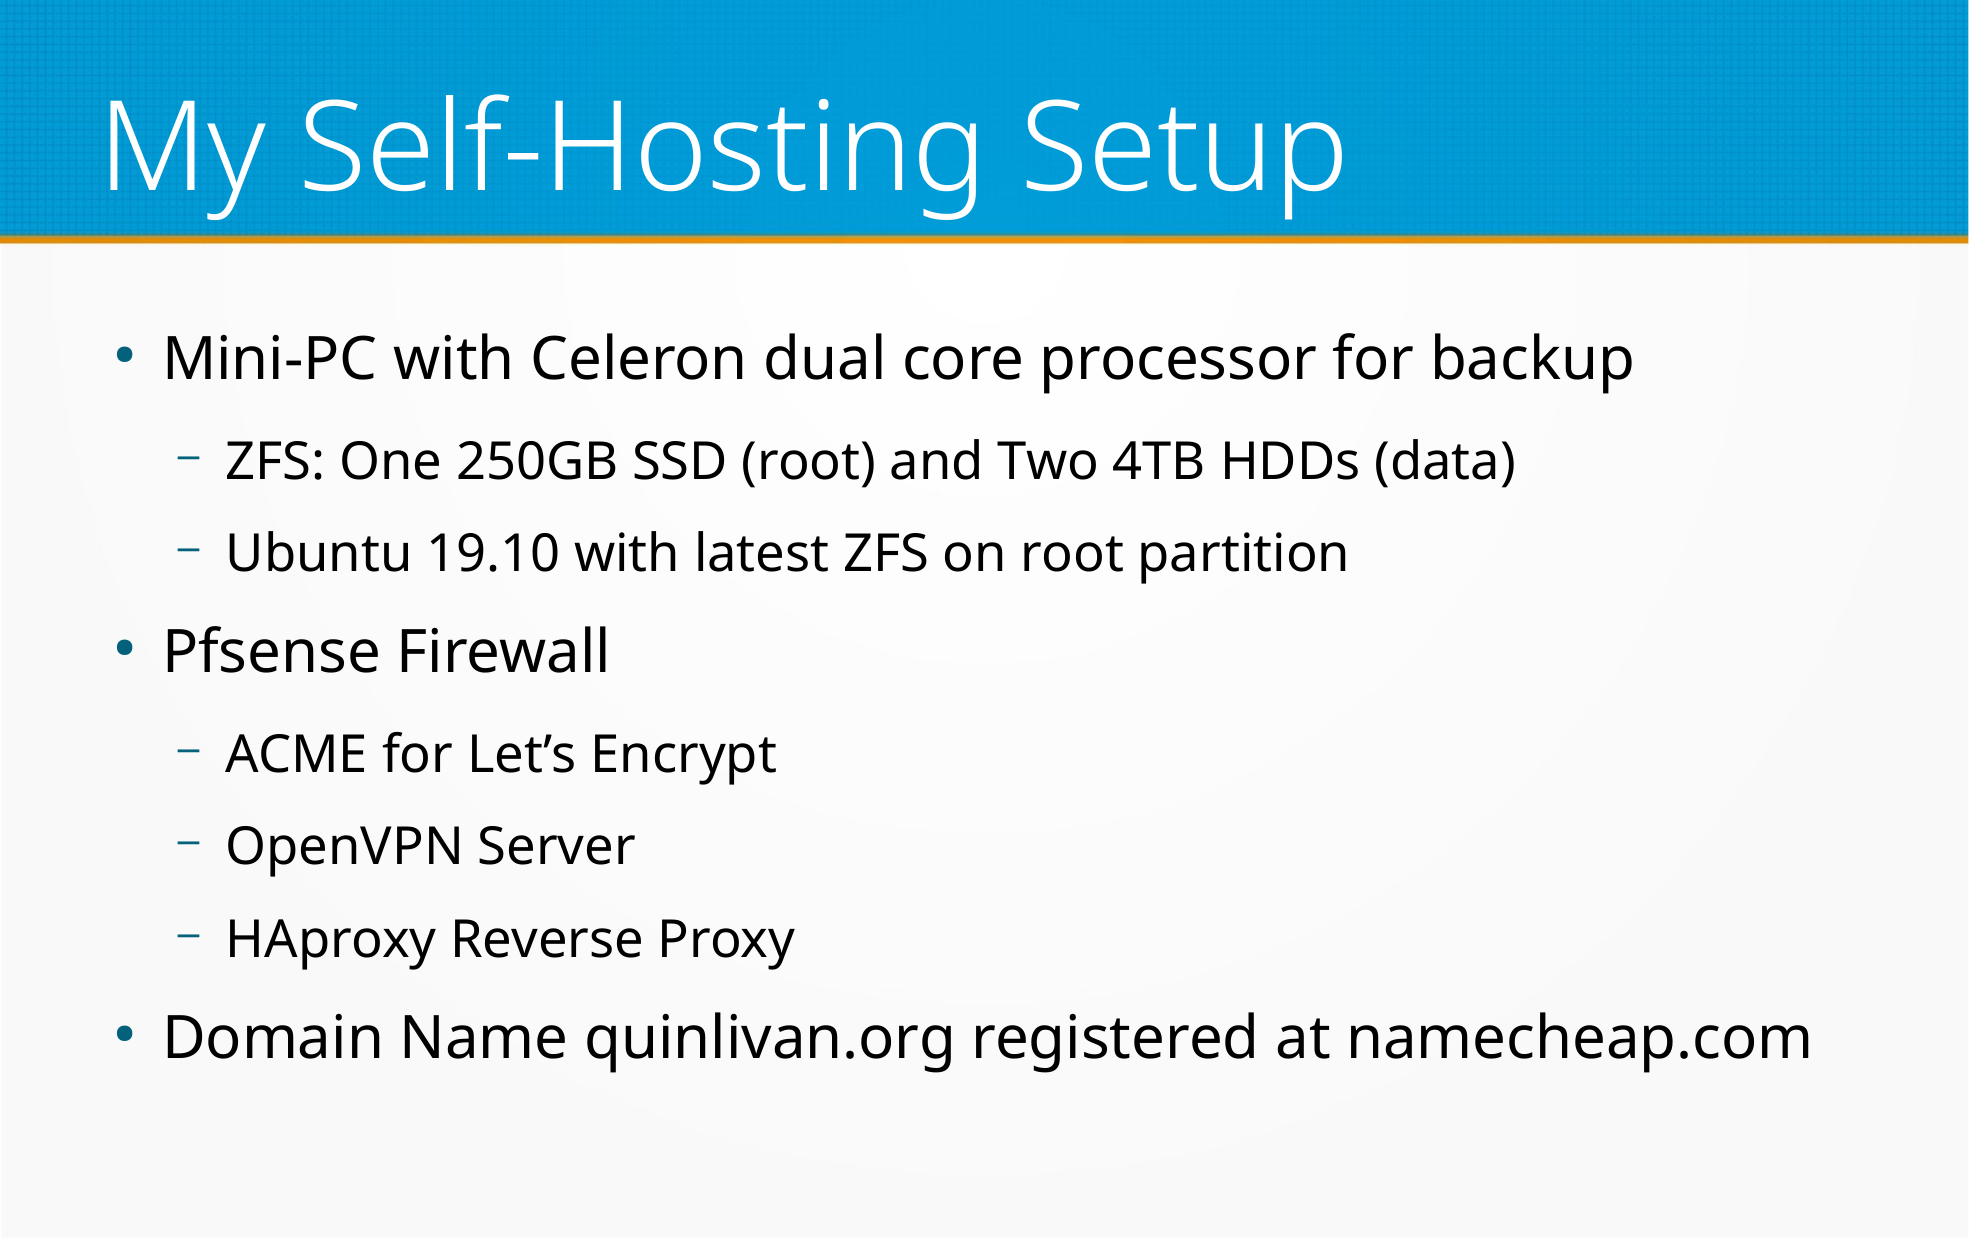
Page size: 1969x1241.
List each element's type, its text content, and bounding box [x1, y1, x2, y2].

list Mini-PC with Celeron dual core processor for backup ZFS: One 250GB SSD (root) and Two 4TB HDDs (data) Ubuntu 19.10 with latest ZFS on root partition Pfsense Firewall ACME for Let’s Encrypt OpenVPN Server HAproxy Reverse Proxy Domain Name quinlivan.org registered at namecheap.com [98, 315, 1861, 1081]
picture [0, 233, 1969, 1241]
title My Self-Hosting Setup [98, 19, 1870, 227]
